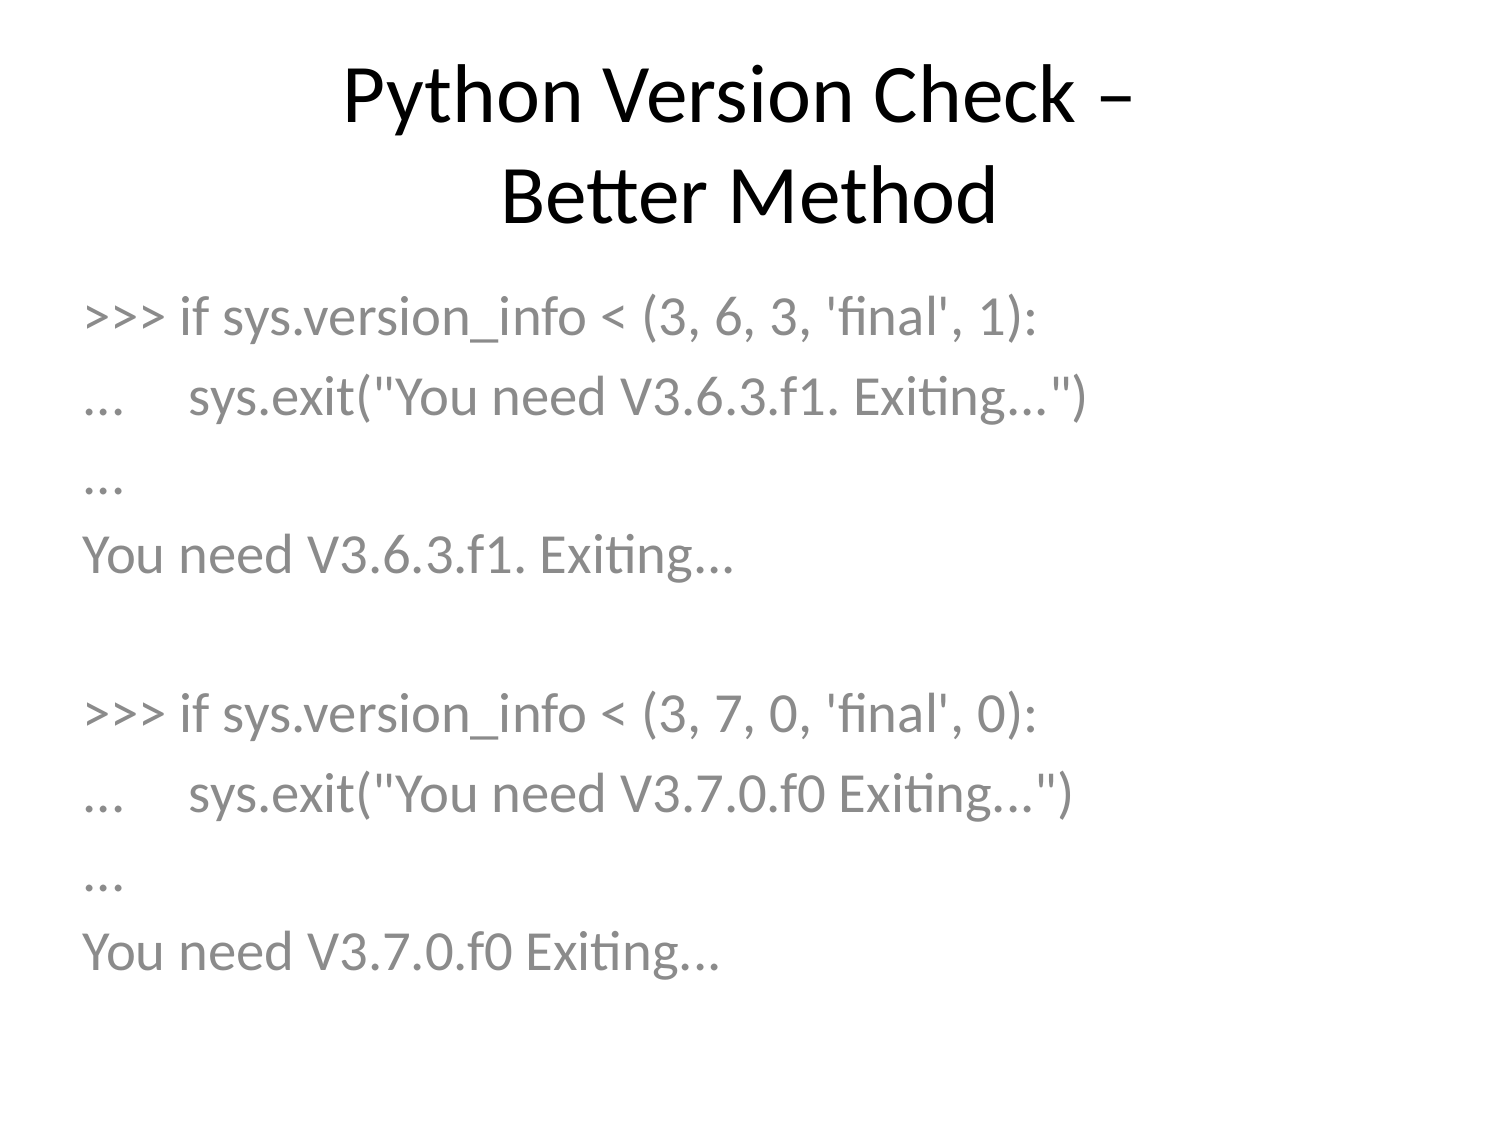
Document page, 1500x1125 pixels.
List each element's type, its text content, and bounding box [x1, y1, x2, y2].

subtitle >>> if sys.version_info < (3, 6, 3, 'final', 1): ... sys.exit("You need V3.6.3.f1. Exiting...") ... You need V3.6.3.f1. Exiting... >>> if sys.version_info < (3, 7, 0, 'final', 0): ... sys.exit("You need V3.7.0.f0 Exiting...") ... You need V3.7.0.f0 Exiting... [67, 271, 1441, 993]
text_box Python Version Check – Better Method [76, 30, 1424, 249]
